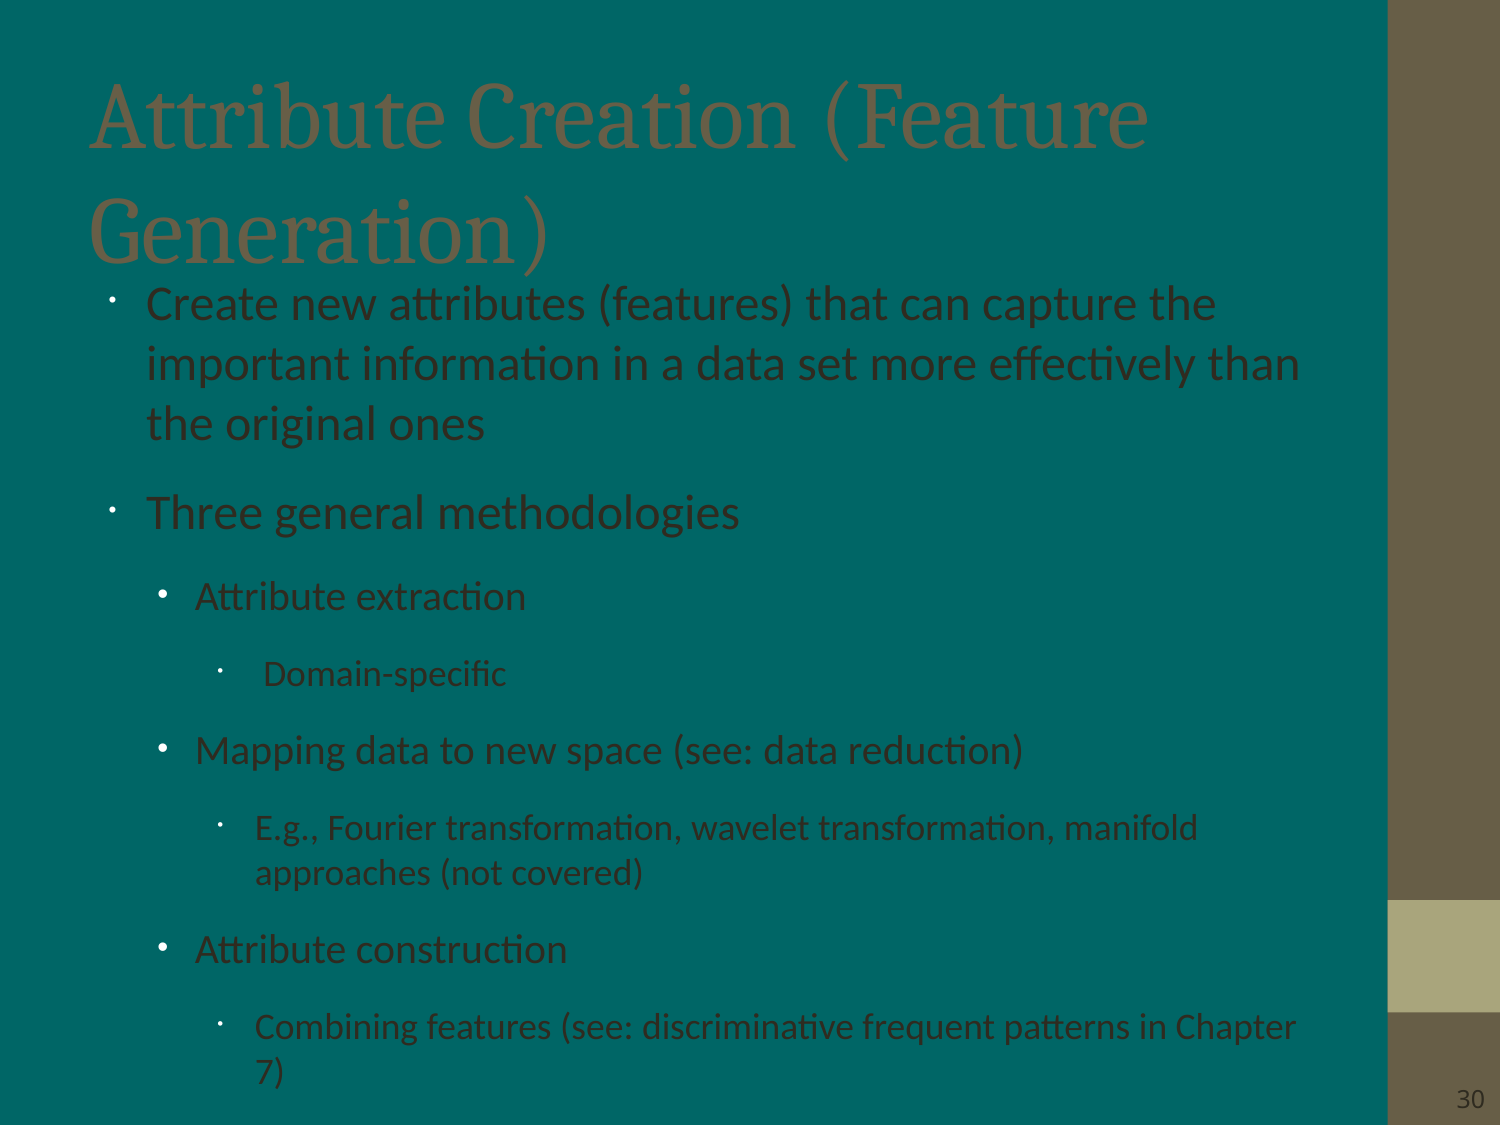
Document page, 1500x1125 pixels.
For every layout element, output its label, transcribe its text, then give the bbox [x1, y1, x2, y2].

title Attribute Creation (Feature Generation) [75, 45, 1325, 233]
text_box <number> [1187, 1062, 1500, 1125]
list Create new attributes (features) that can capture the important information in a data set more effectively than the original ones Three general methodologies Attribute extraction Domain-specific Mapping data to new space (see: data reduction) E.g., Fourier transformation, wavelet transformation, manifold approaches (not covered) Attribute construction Combining features (see: discriminative frequent patterns in Chapter 7) Data discretization [75, 262, 1325, 1050]
